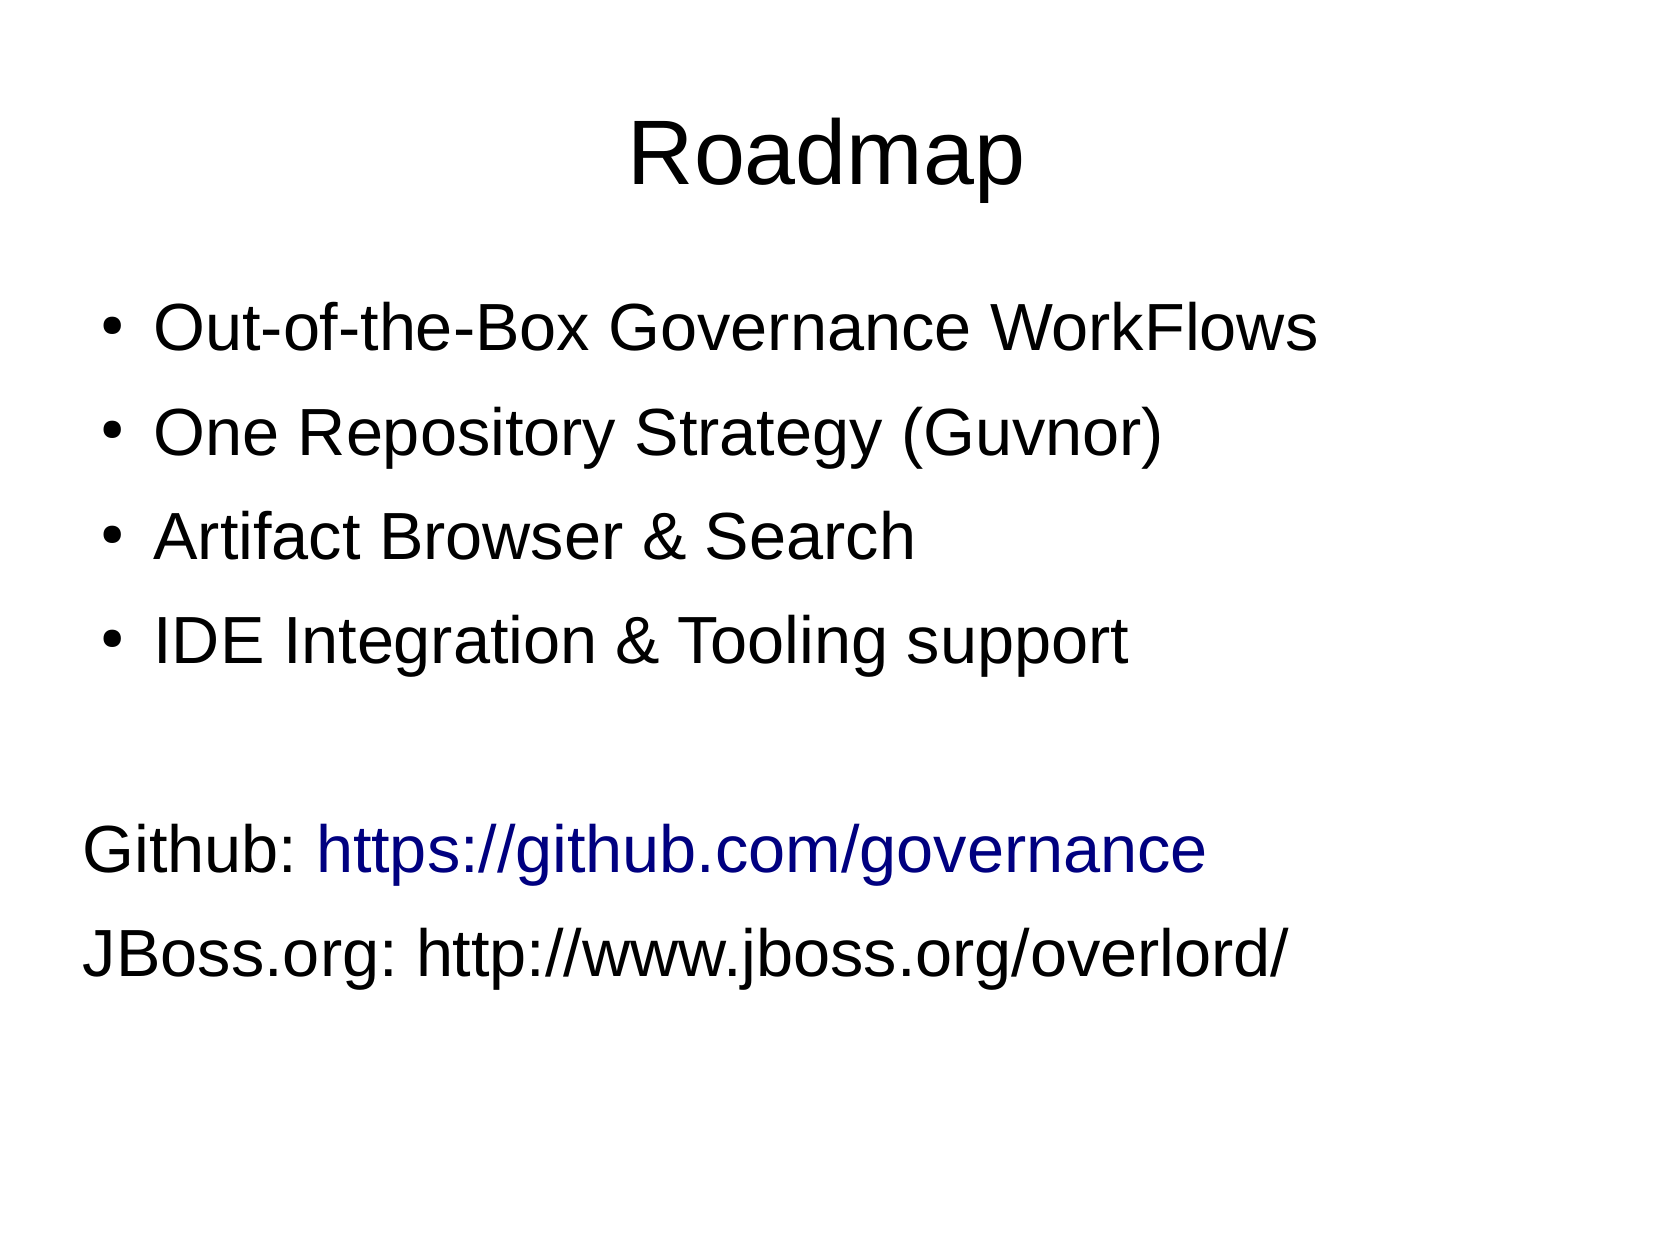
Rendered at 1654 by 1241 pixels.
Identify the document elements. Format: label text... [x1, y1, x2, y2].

list Out-of-the-Box Governance WorkFlows One Repository Strategy (Guvnor) Artifact Browser & Search IDE Integration & Tooling support Github: https://github.com/governance JBoss.org: http://www.jboss.org/overlord/ [82, 290, 1571, 1109]
title Roadmap [82, 49, 1571, 257]
